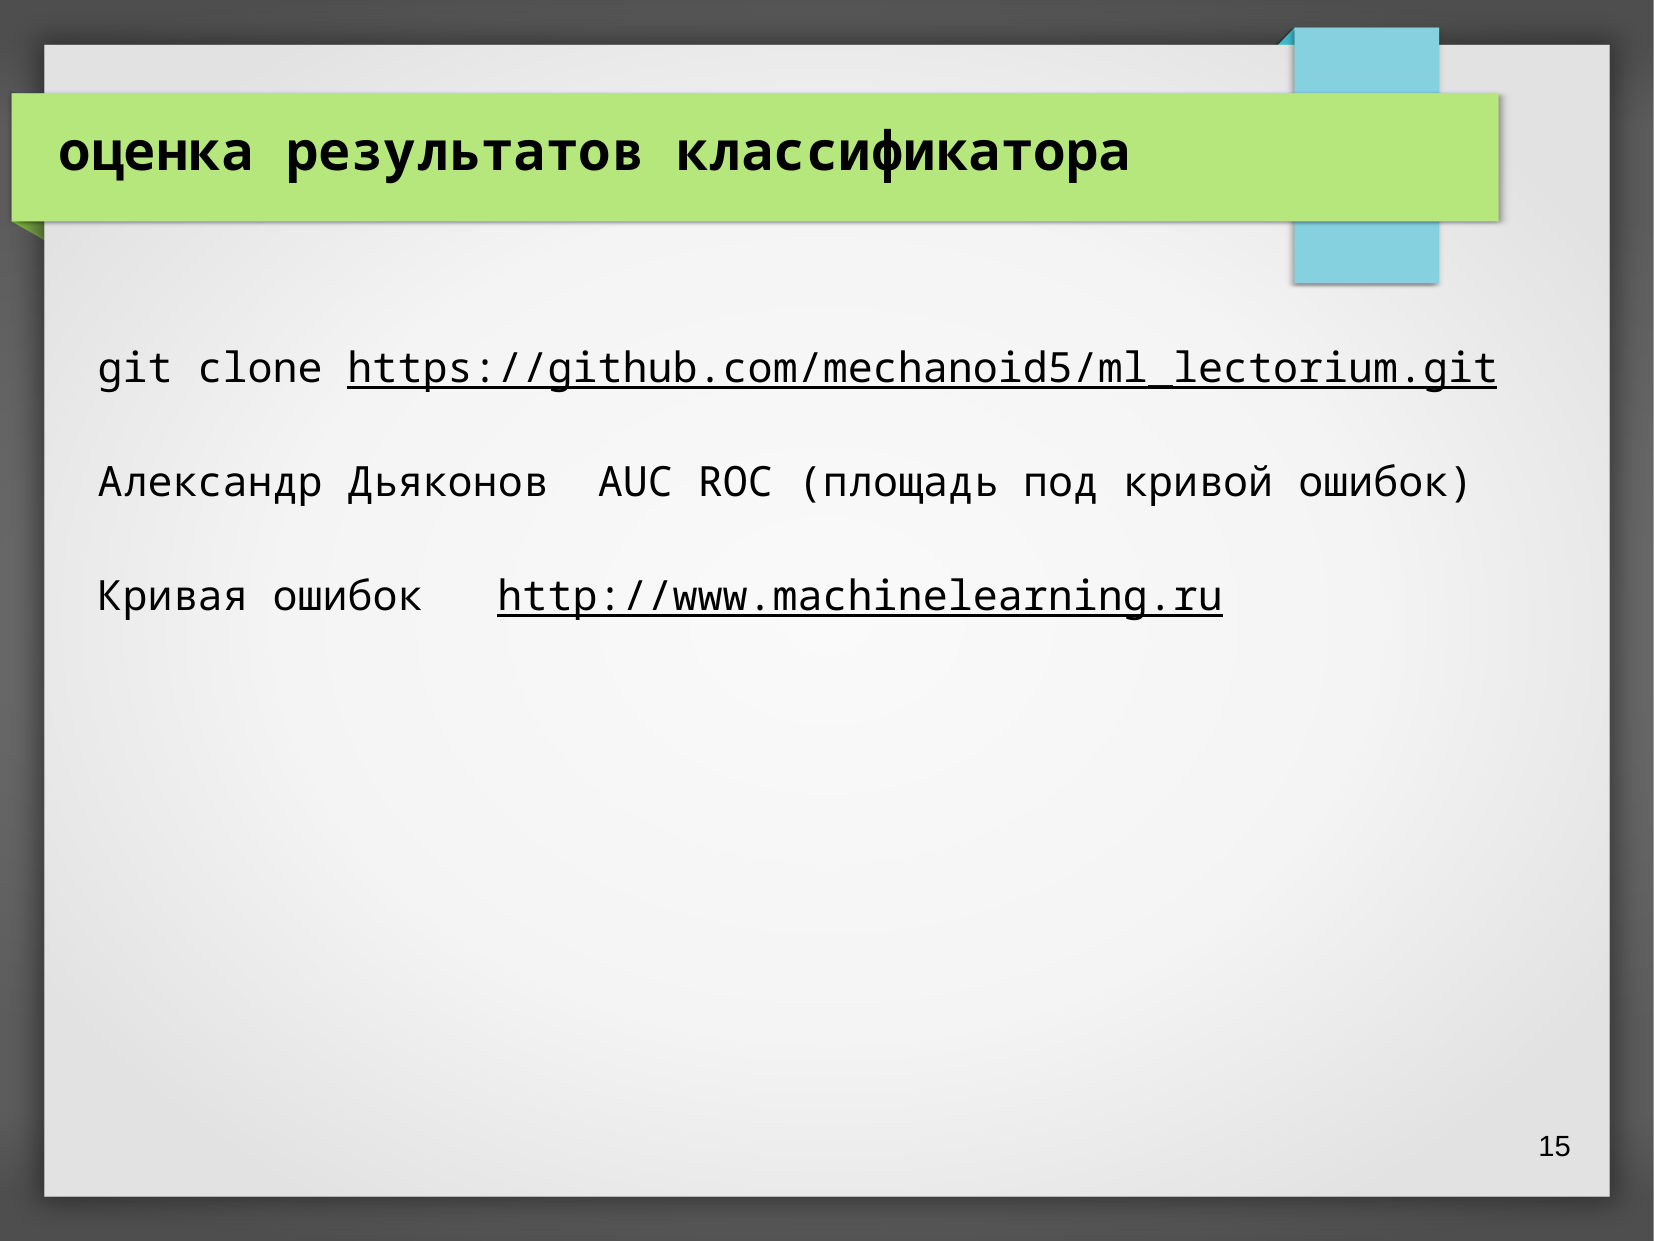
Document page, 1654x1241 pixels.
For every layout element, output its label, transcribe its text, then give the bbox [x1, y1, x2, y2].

text_box git clone https://github.com/mechanoid5/ml_lectorium.git Александр Дьяконов AUC ROC (площадь под кривой ошибок) Кривая ошибок http://www.machinelearning.ru [82, 330, 1536, 638]
title оценка результатов классификатора [59, 109, 1217, 190]
picture [0, 0, 1654, 1241]
